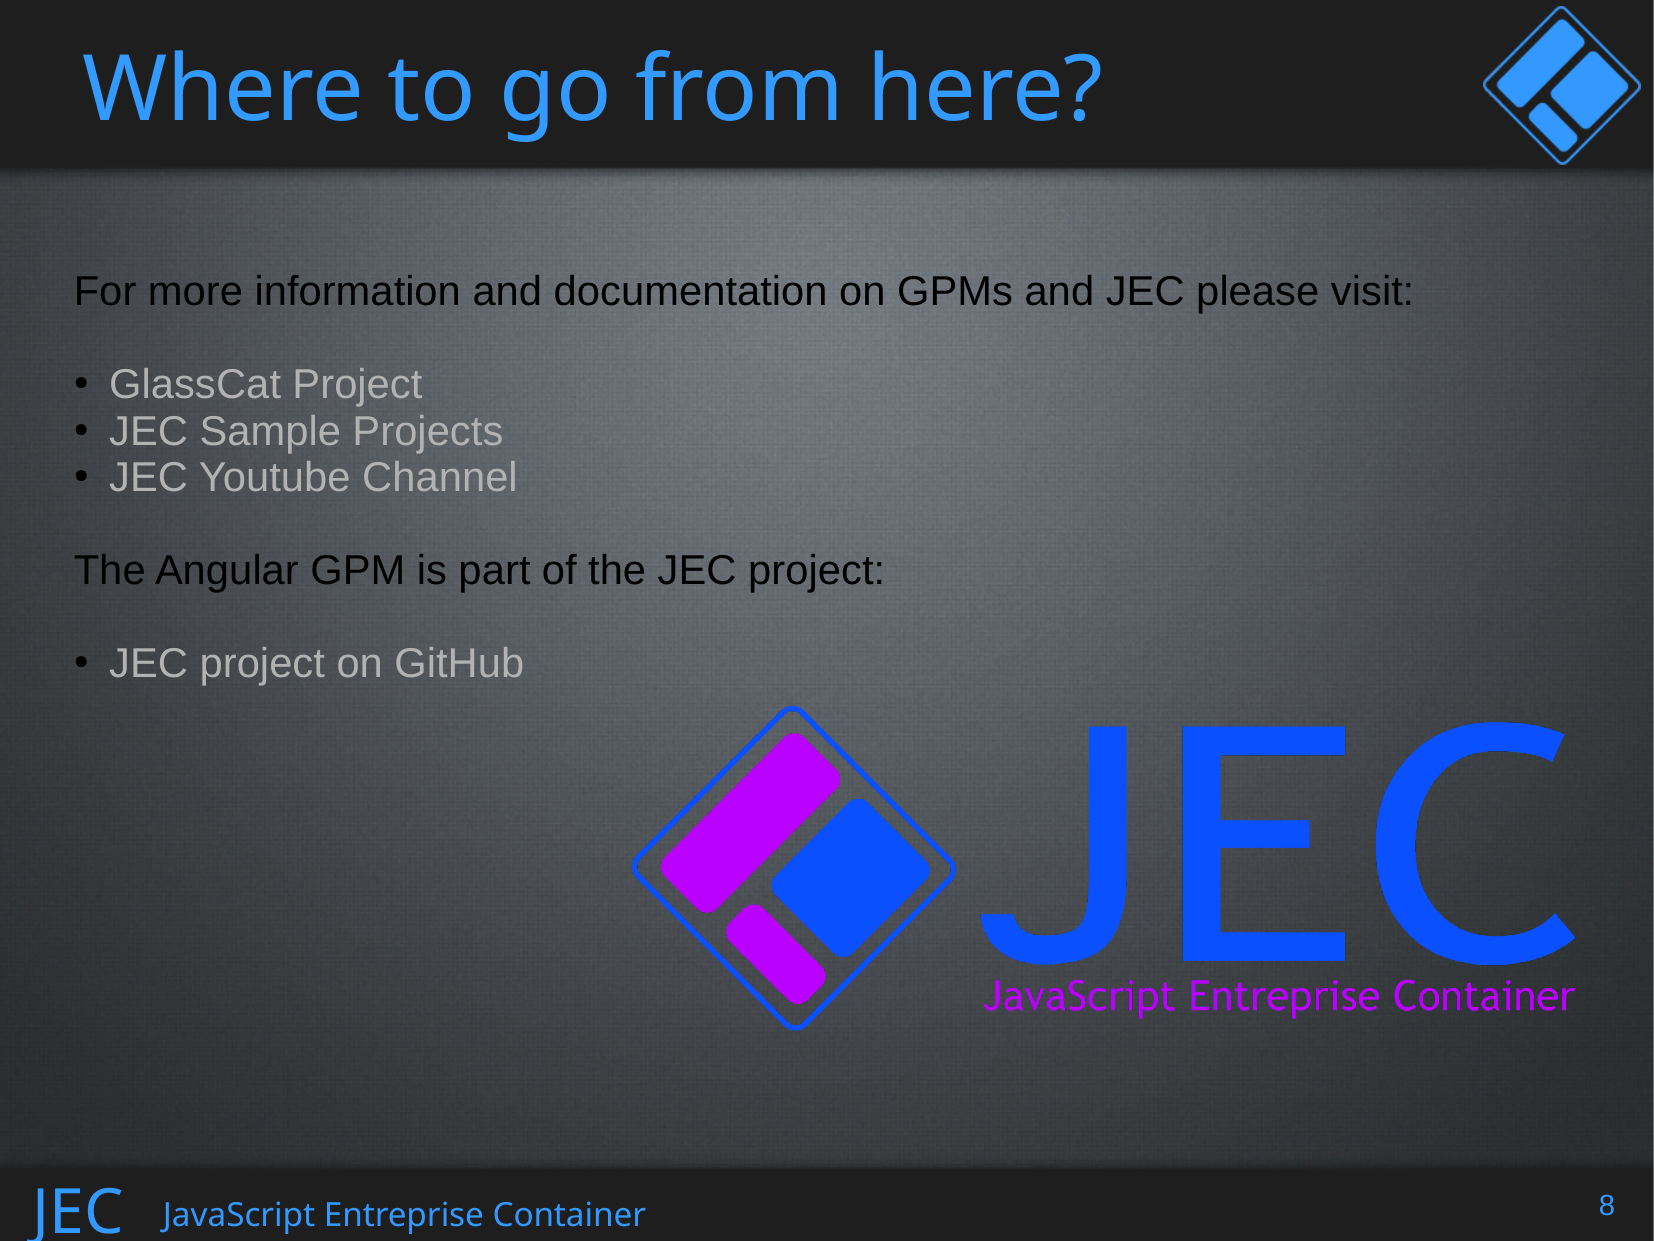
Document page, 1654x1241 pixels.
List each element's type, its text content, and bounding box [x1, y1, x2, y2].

text_box 8 [744, 1181, 1630, 1229]
text_box JEC [17, 1159, 149, 1241]
text_box For more information and documentation on GPMs and JEC please visit: GlassCat Project JEC Sample Projects JEC Youtube Channel The Angular GPM is part of the JEC project: JEC project on GitHub [59, 260, 1595, 1075]
text_box JavaScript Entreprise Container [148, 1183, 651, 1241]
picture [0, 0, 1654, 1241]
title Where to go from here? [82, 23, 1441, 147]
